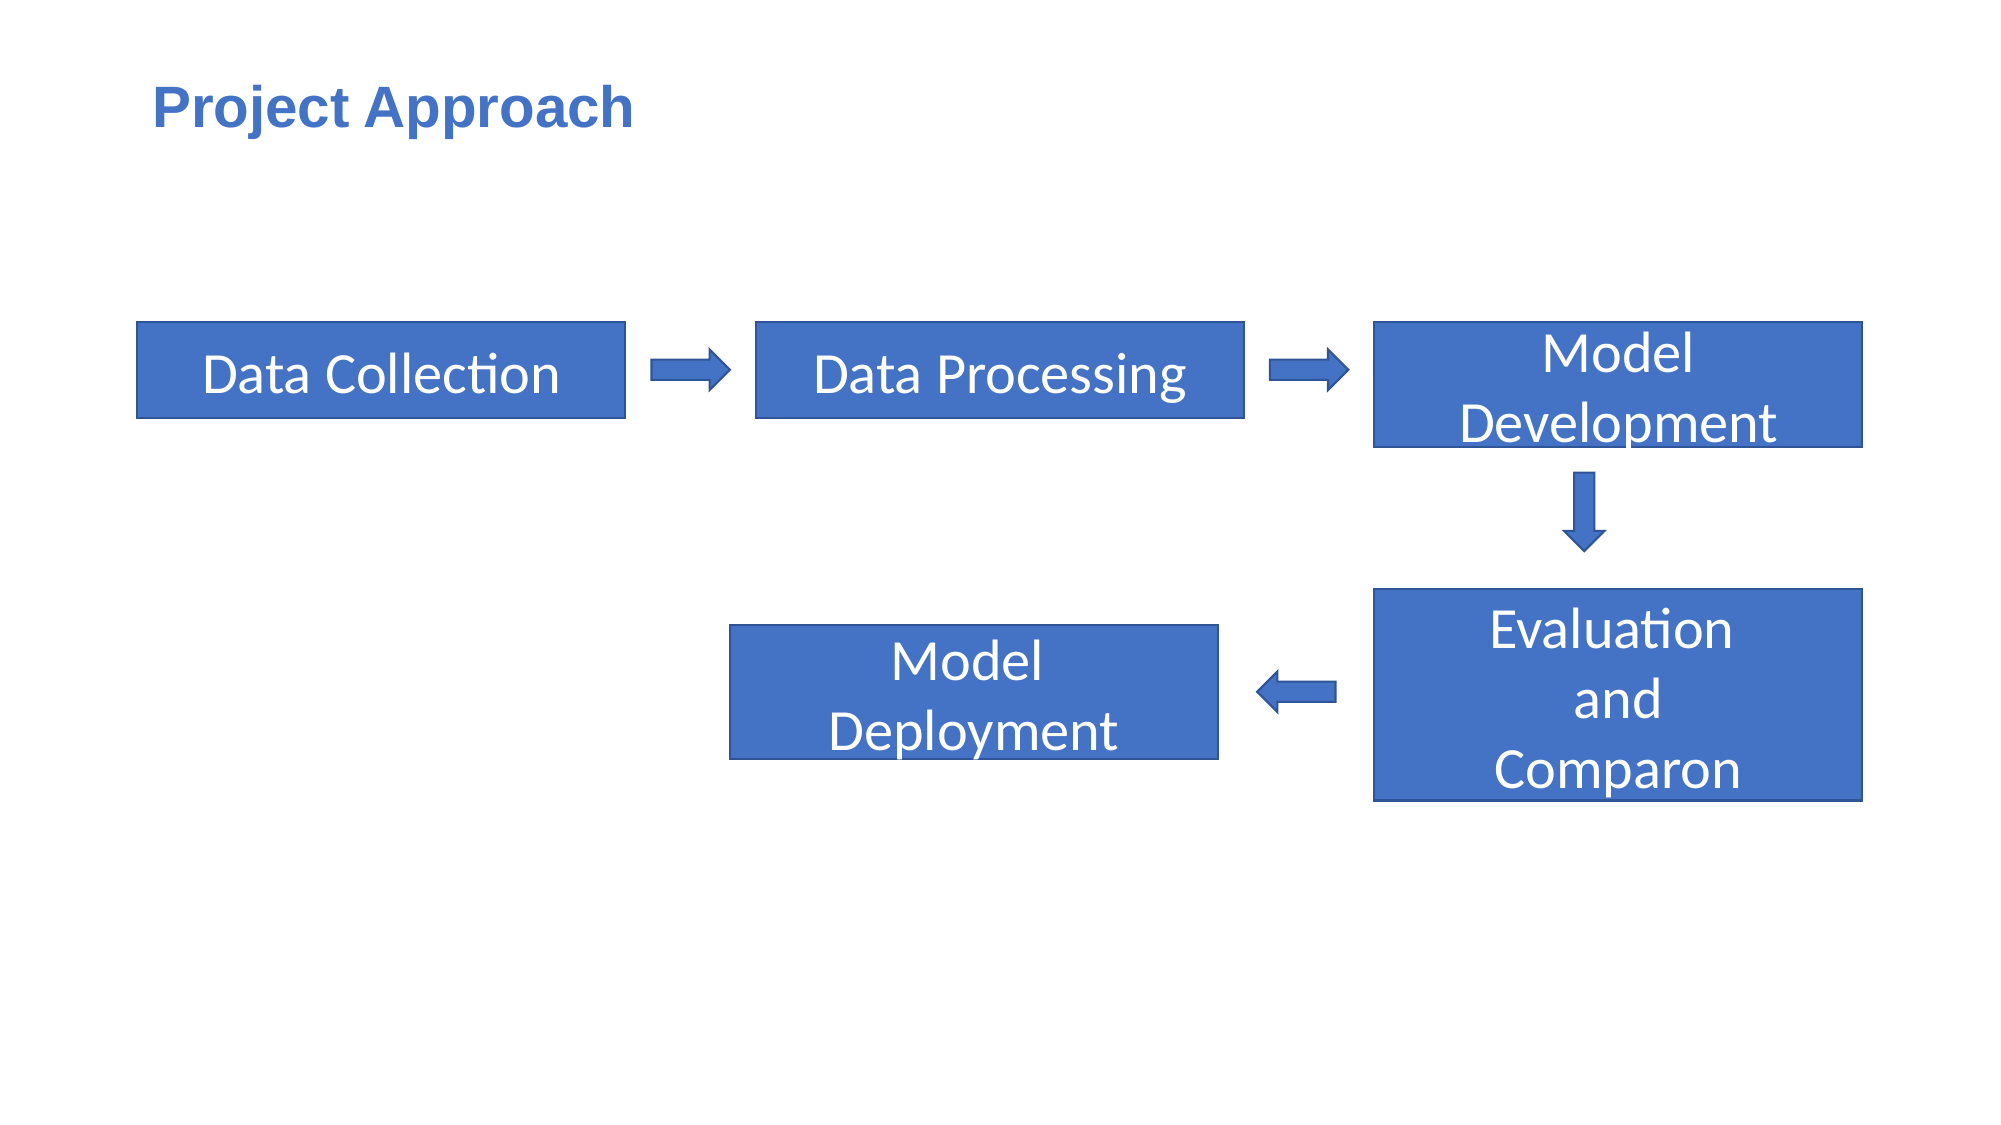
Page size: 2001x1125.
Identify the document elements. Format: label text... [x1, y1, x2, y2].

text_box [651, 349, 730, 391]
text_box Data Collection [137, 321, 626, 418]
text_box Model Development [1374, 321, 1863, 448]
text_box Data Processing [755, 321, 1244, 418]
text_box [1269, 349, 1349, 391]
text_box Model Deployment [729, 624, 1218, 759]
title Project Approach [137, 59, 1863, 158]
text_box [1563, 472, 1605, 552]
text_box [1257, 671, 1336, 713]
text_box Evaluation and Comparon [1374, 588, 1863, 801]
